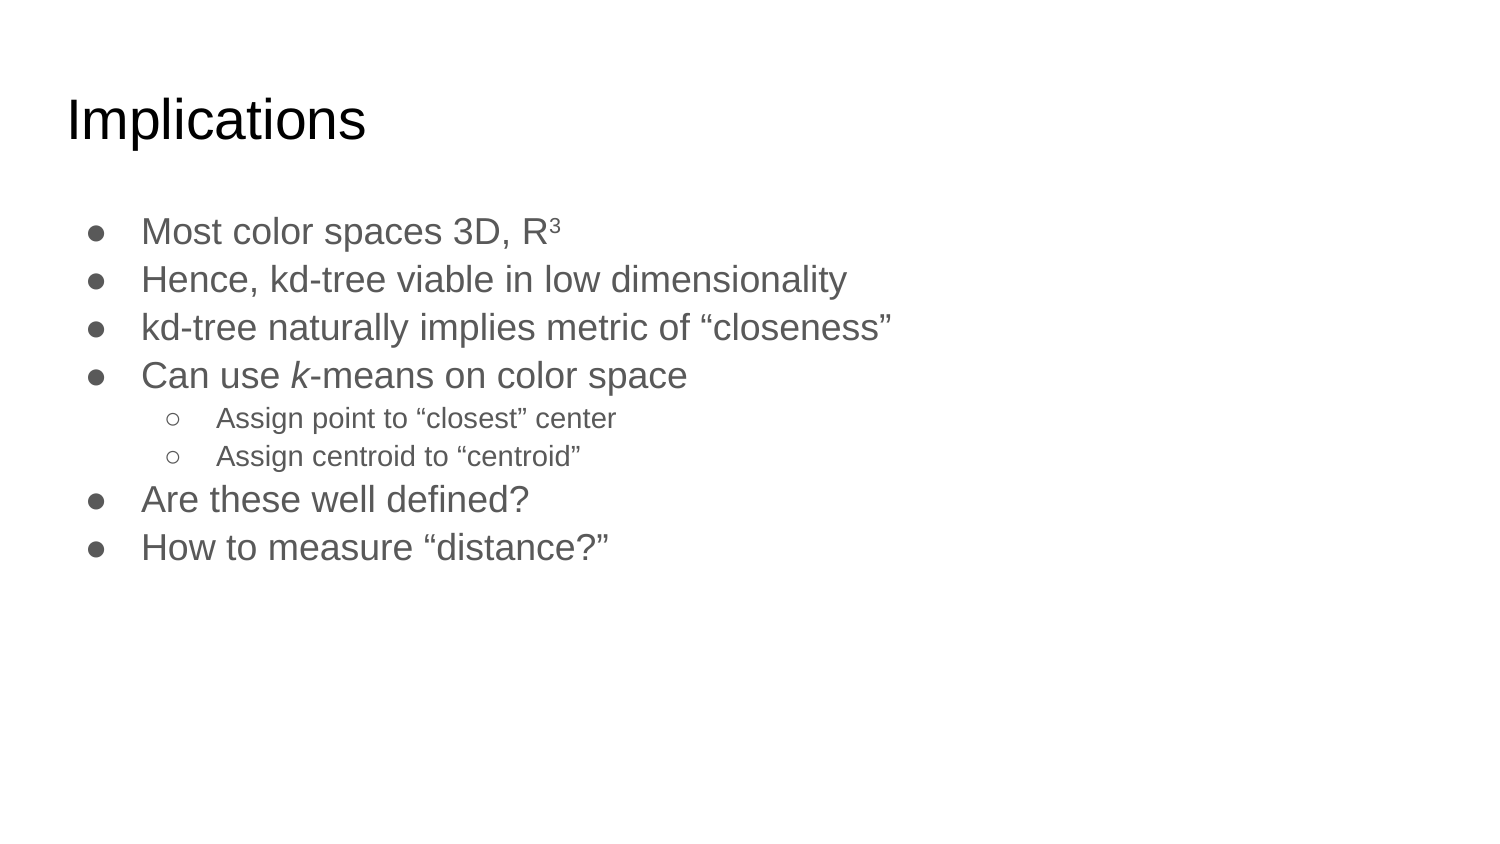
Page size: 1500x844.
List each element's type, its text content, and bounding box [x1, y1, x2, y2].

title Implications [51, 72, 1449, 167]
list Most color spaces 3D, R3 Hence, kd-tree viable in low dimensionality kd-tree naturally implies metric of “closeness” Can use k-means on color space Assign point to “closest” center Assign centroid to “centroid” Are these well defined? How to measure “distance?” [51, 189, 1449, 750]
